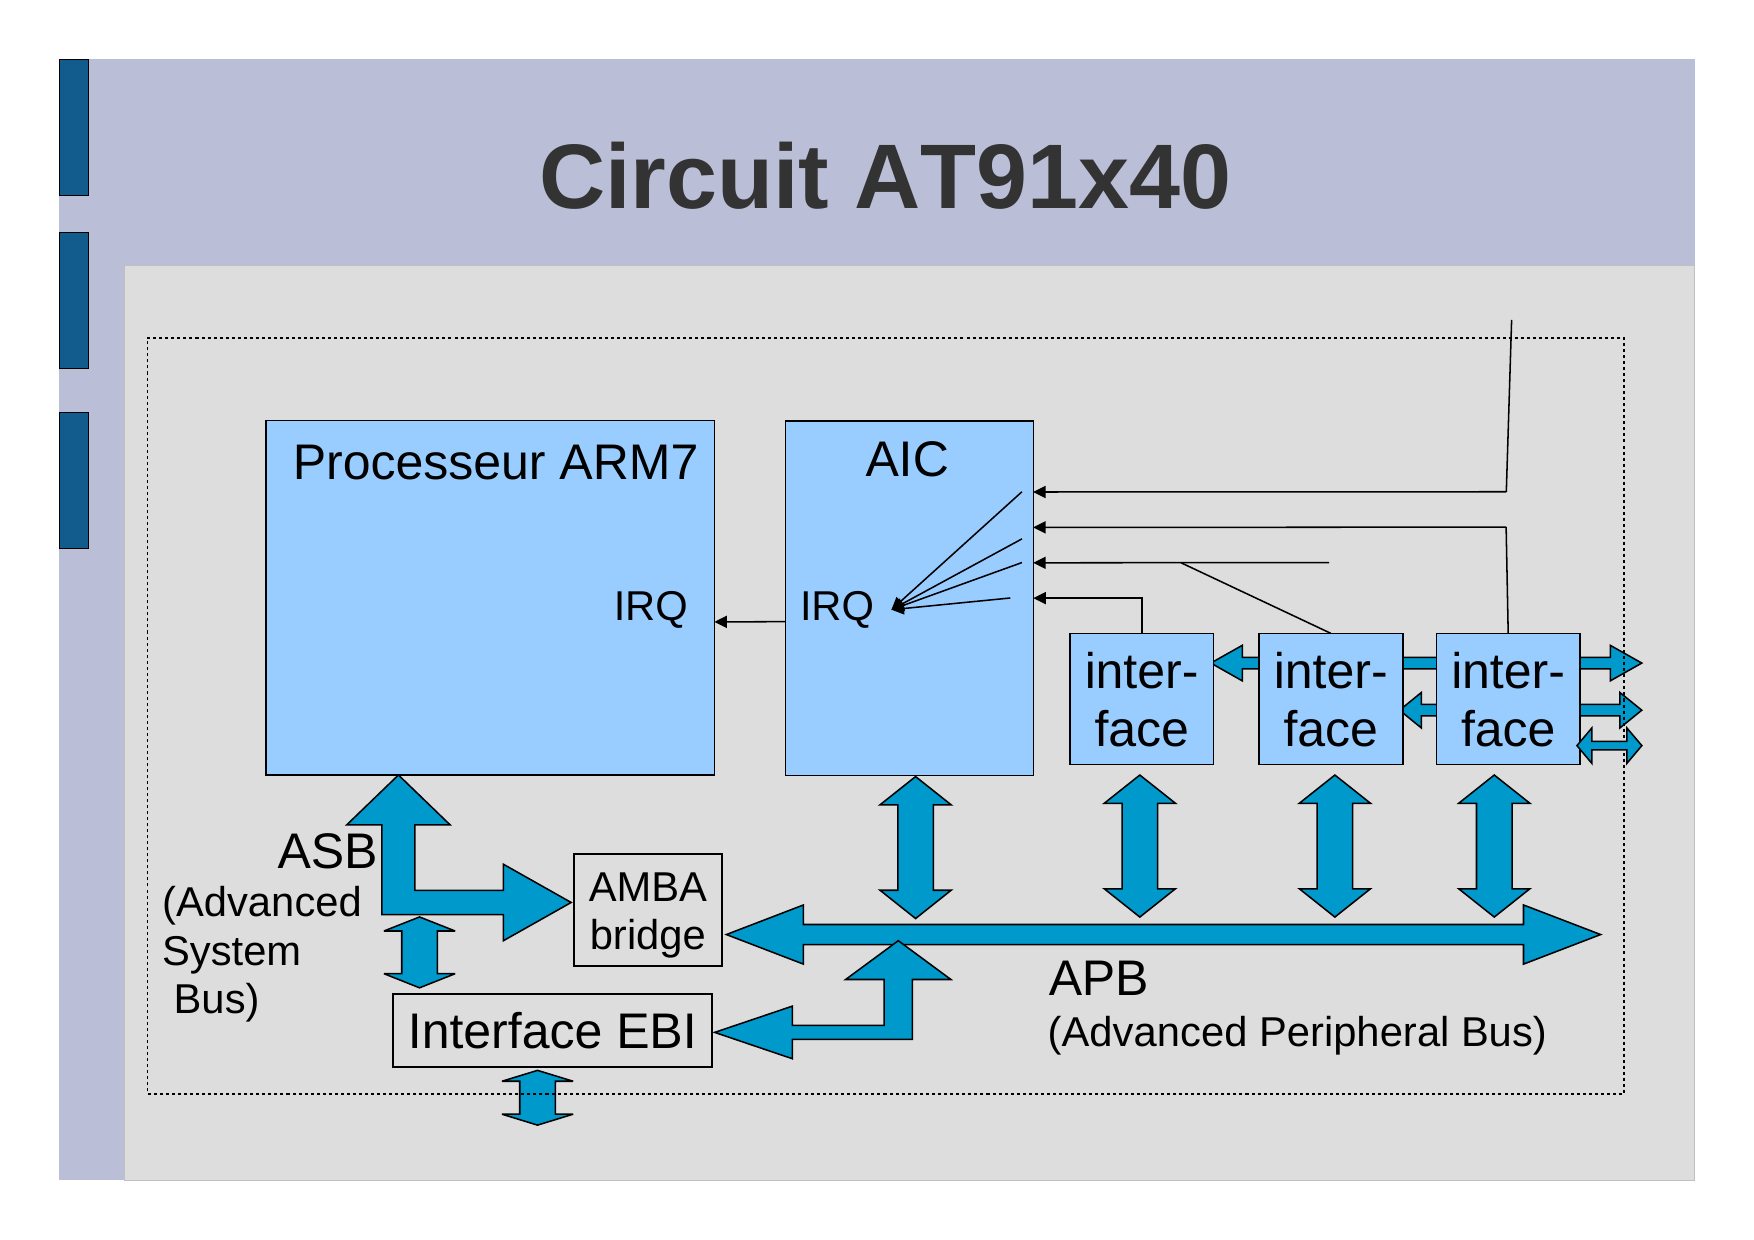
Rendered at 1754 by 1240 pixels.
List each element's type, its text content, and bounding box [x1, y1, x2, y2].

text_box inter- face [1436, 633, 1581, 765]
text_box (Advanced System Bus) [147, 869, 389, 1031]
title Circuit AT91x40 [118, 88, 1654, 266]
text_box ASB [262, 813, 393, 888]
text_box IRQ [785, 527, 890, 638]
text_box AIC [850, 420, 964, 495]
text_box [714, 904, 1601, 1059]
text_box APB [1033, 940, 1164, 999]
text_box IRQ [599, 527, 703, 638]
text_box [1576, 727, 1642, 764]
text_box [785, 420, 1034, 919]
text_box [1581, 645, 1642, 681]
text_box (Advanced Peripheral Bus) [1032, 999, 1563, 1064]
text_box [265, 420, 715, 941]
text_box [389, 916, 456, 988]
text_box [501, 1070, 574, 1126]
text_box inter- face [1259, 633, 1403, 765]
text_box [1299, 775, 1371, 918]
text_box [1403, 692, 1436, 728]
text_box [1403, 657, 1436, 669]
text_box AMBA bridge [574, 853, 722, 966]
text_box Interface EBI [393, 993, 713, 1068]
text_box [1458, 775, 1530, 918]
text_box Processeur ARM7 [278, 424, 714, 498]
text_box [1581, 692, 1642, 728]
text_box [1104, 775, 1176, 918]
text_box [1214, 645, 1259, 681]
text_box inter- face [1069, 633, 1214, 765]
